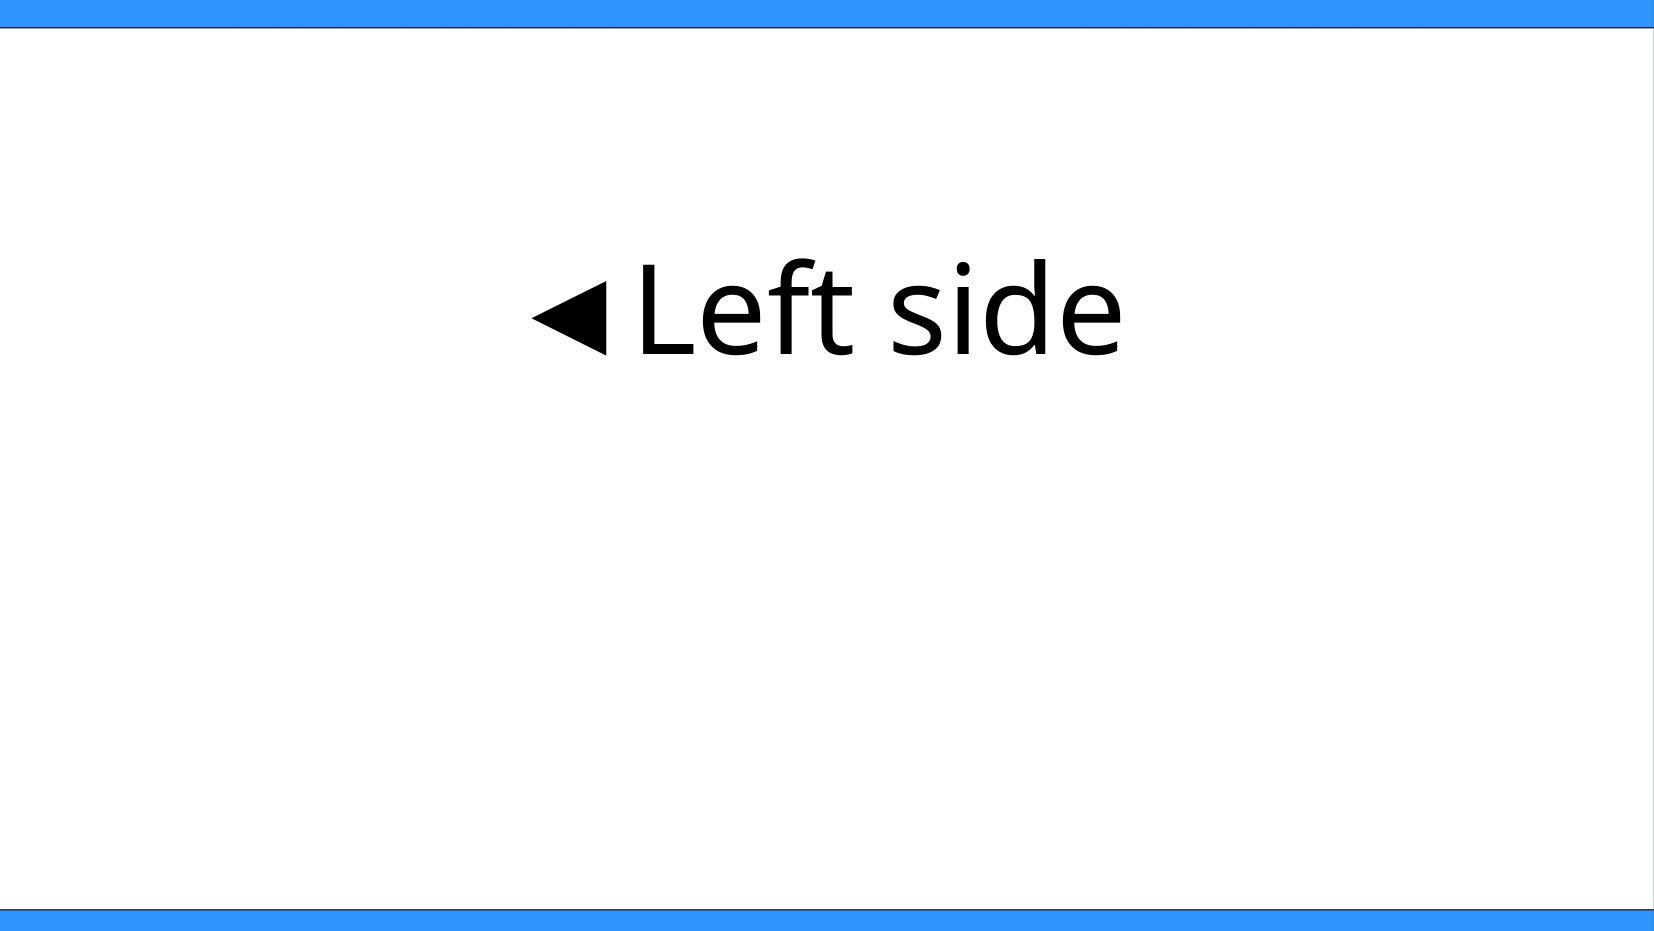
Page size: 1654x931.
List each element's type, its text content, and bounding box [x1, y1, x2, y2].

picture [0, 0, 1654, 931]
text_box ◄Left side [255, 213, 1381, 511]
